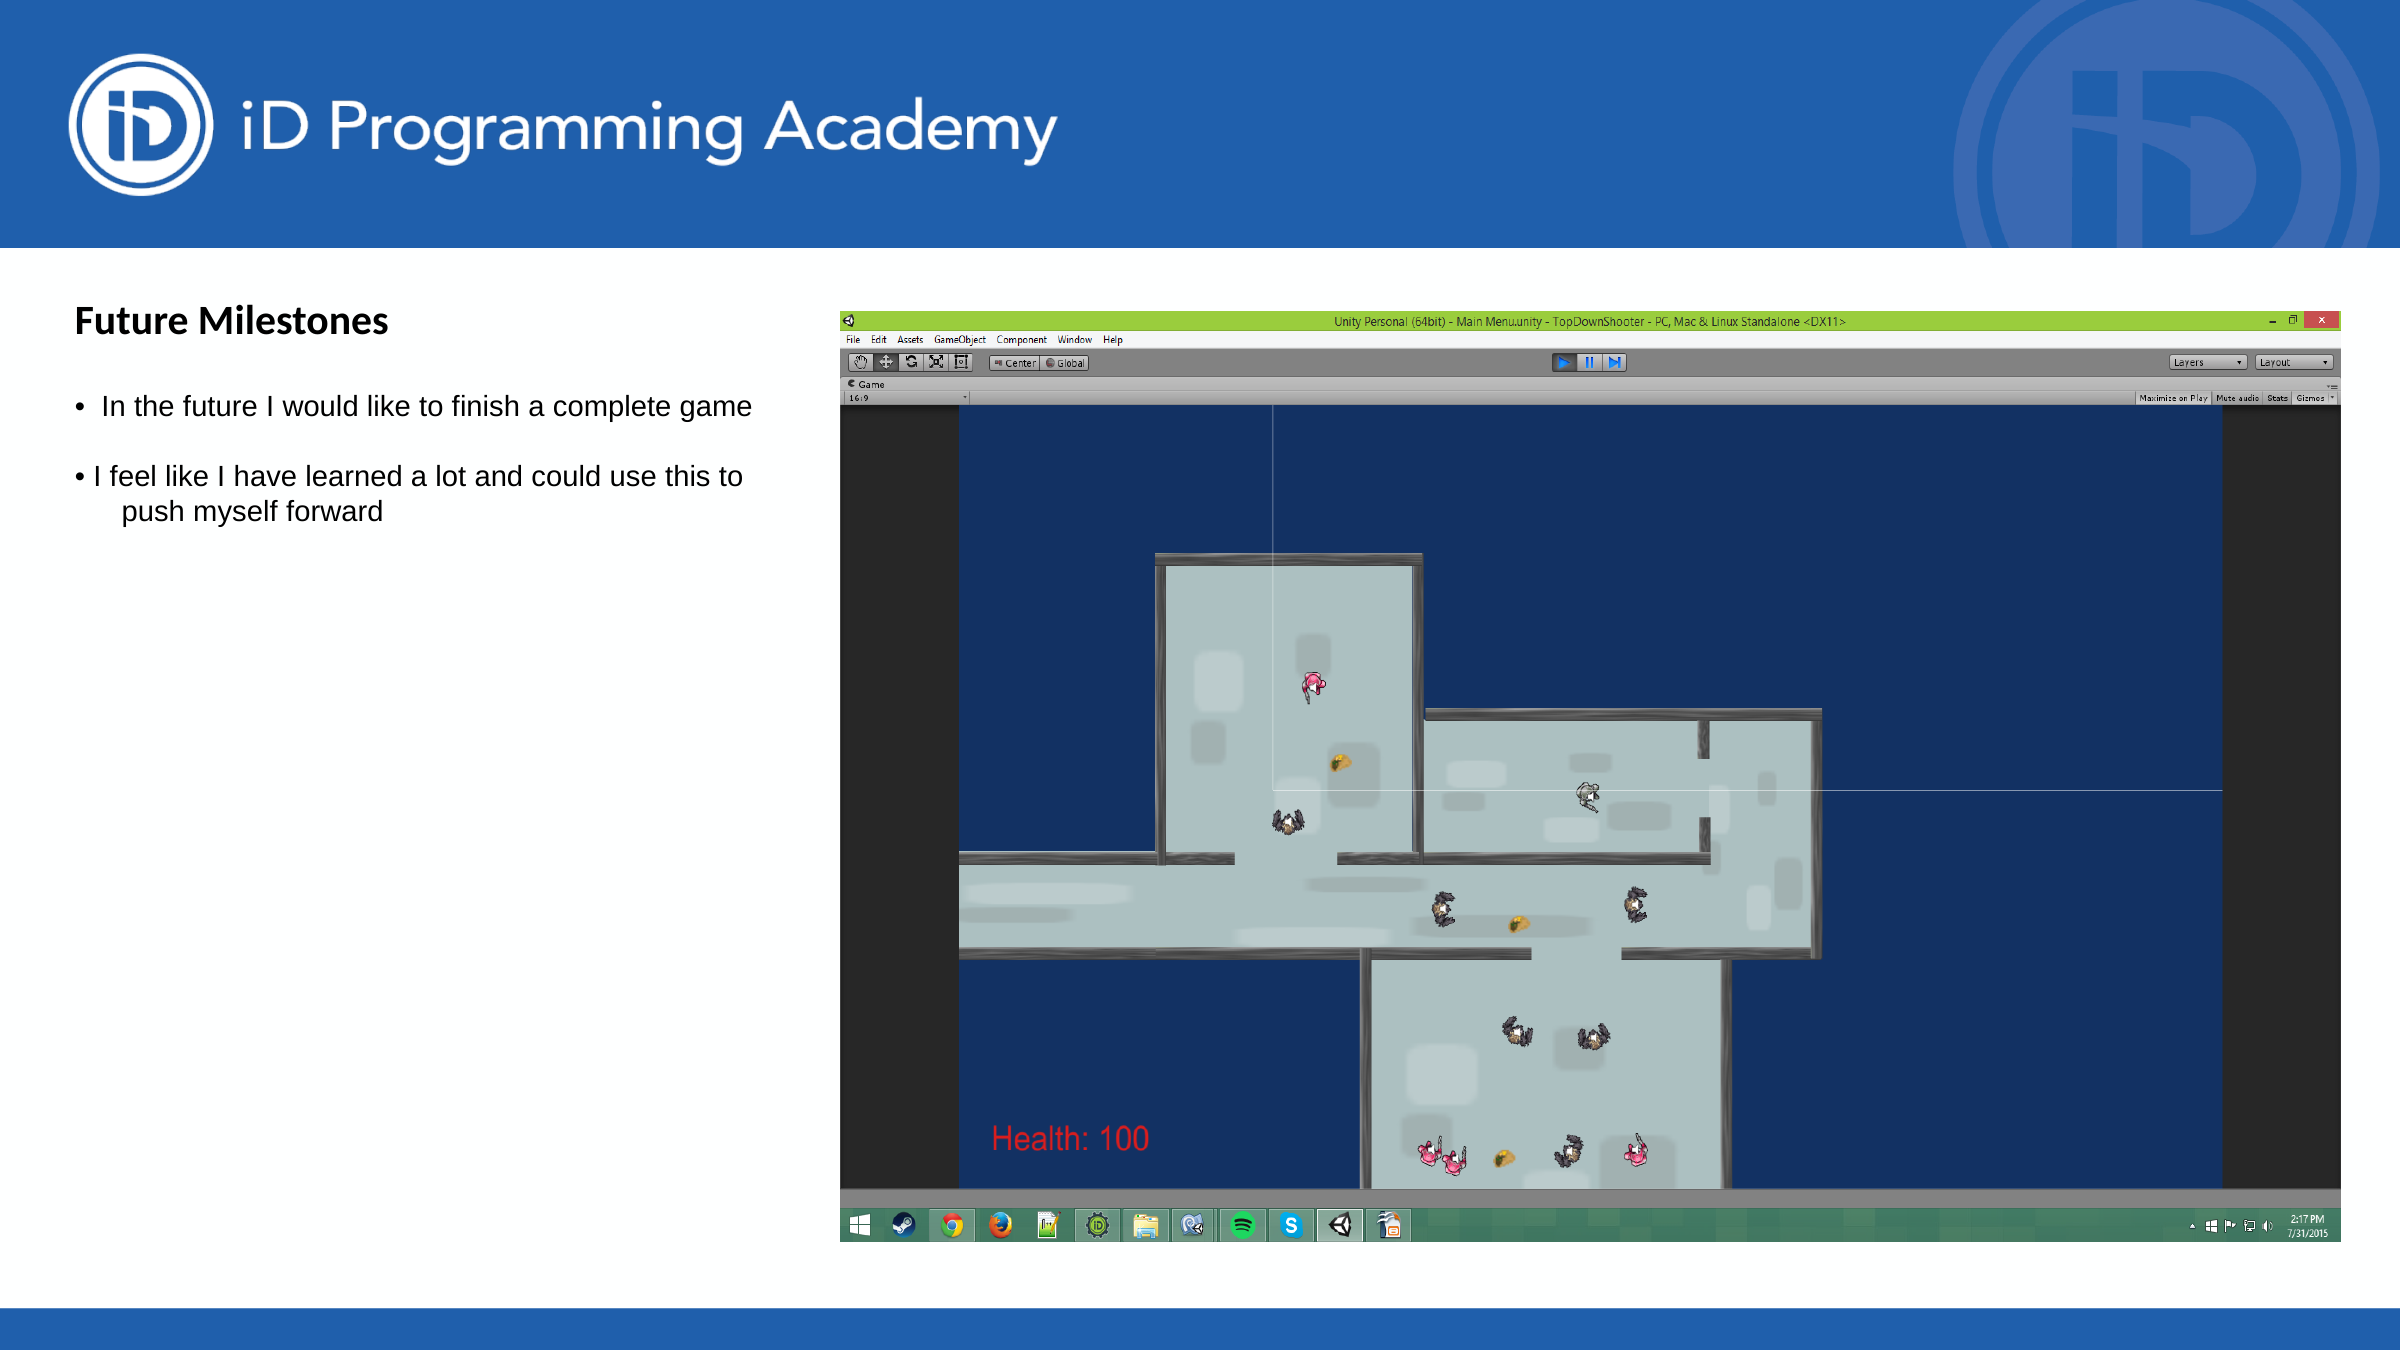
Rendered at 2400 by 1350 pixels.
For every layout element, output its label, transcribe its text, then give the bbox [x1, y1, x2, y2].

text_box Future Milestones • In the future I would like to finish a complete game • I feel like I have learned a lot and could use this to push myself forward [60, 285, 780, 570]
picture [0, 0, 2400, 1350]
